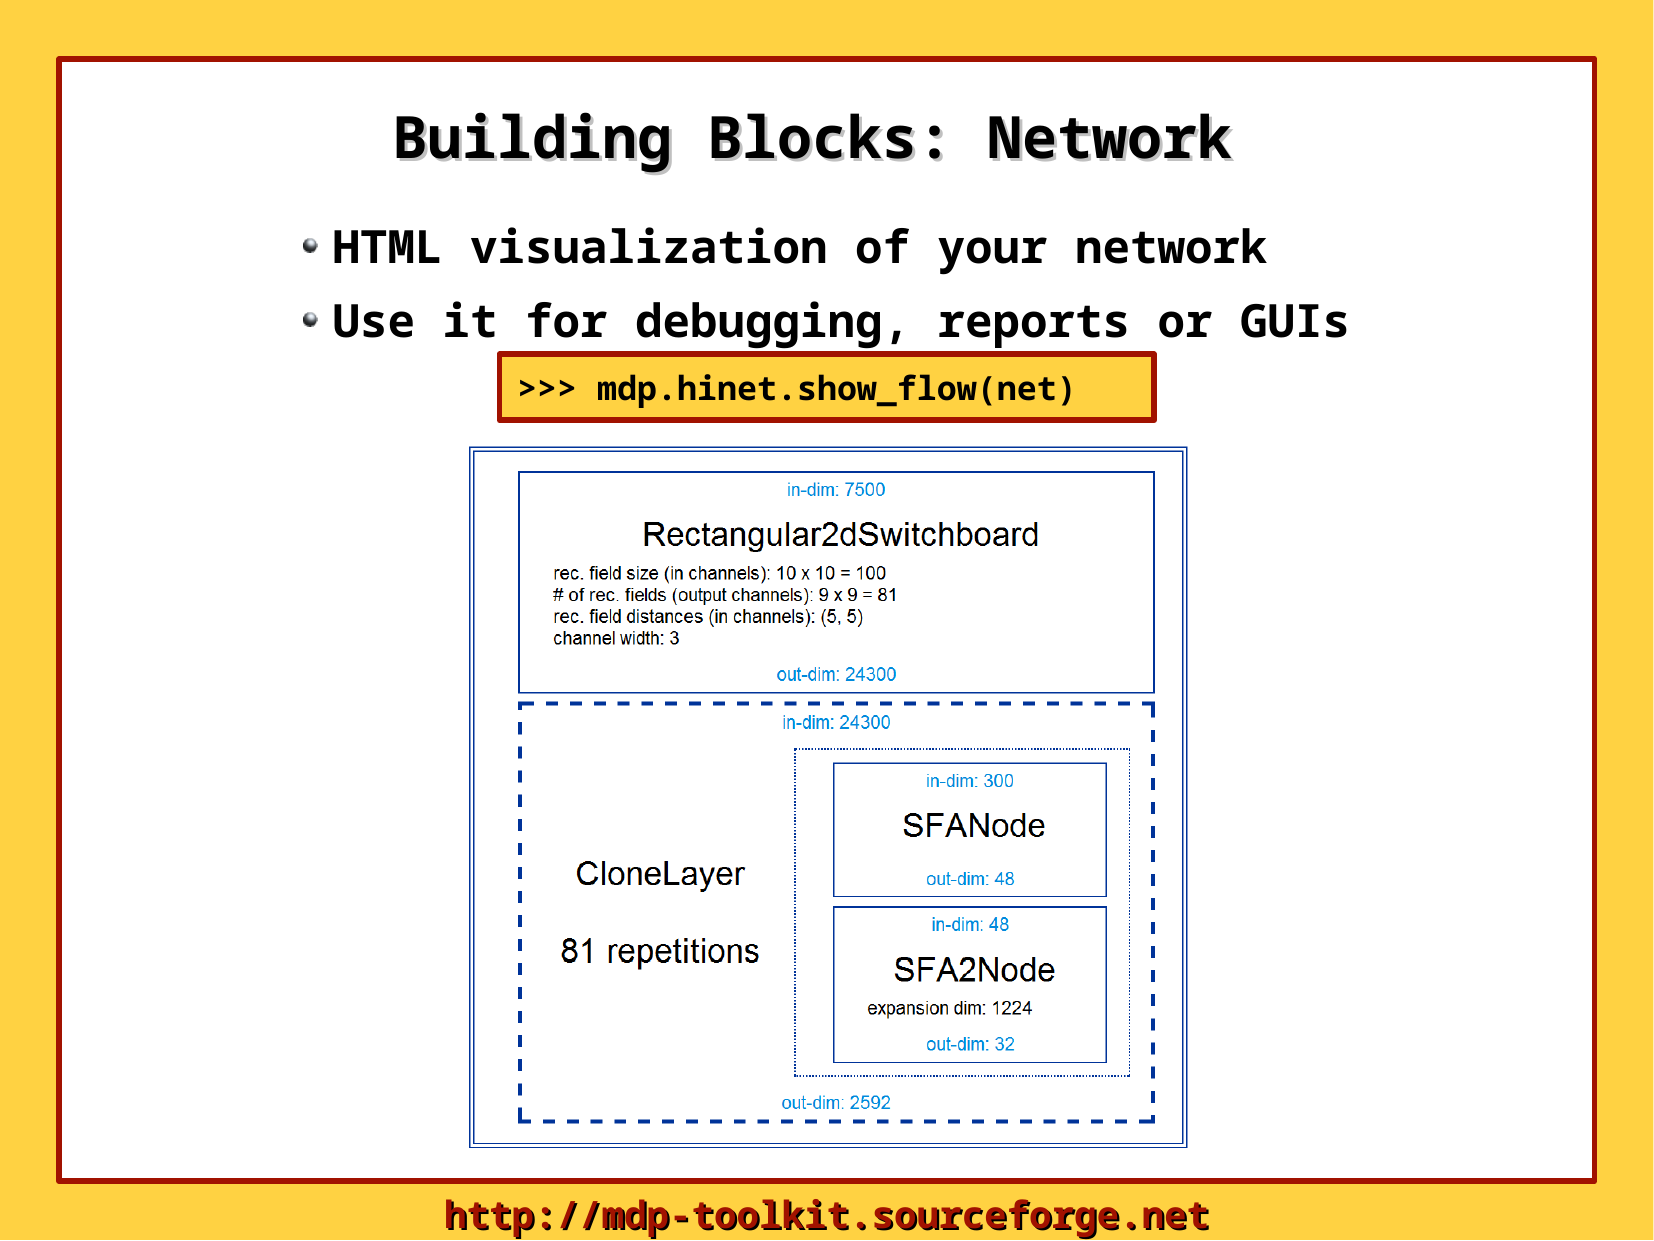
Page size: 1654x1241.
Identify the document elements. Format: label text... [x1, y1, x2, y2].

text_box HTML visualization of your network Use it for debugging, reports or GUIs [288, 206, 1366, 343]
text_box Building Blocks: Network [88, 88, 1536, 173]
text_box >>> mdp.hinet.show_flow(net) [499, 354, 1155, 415]
picture [463, 442, 1191, 1152]
